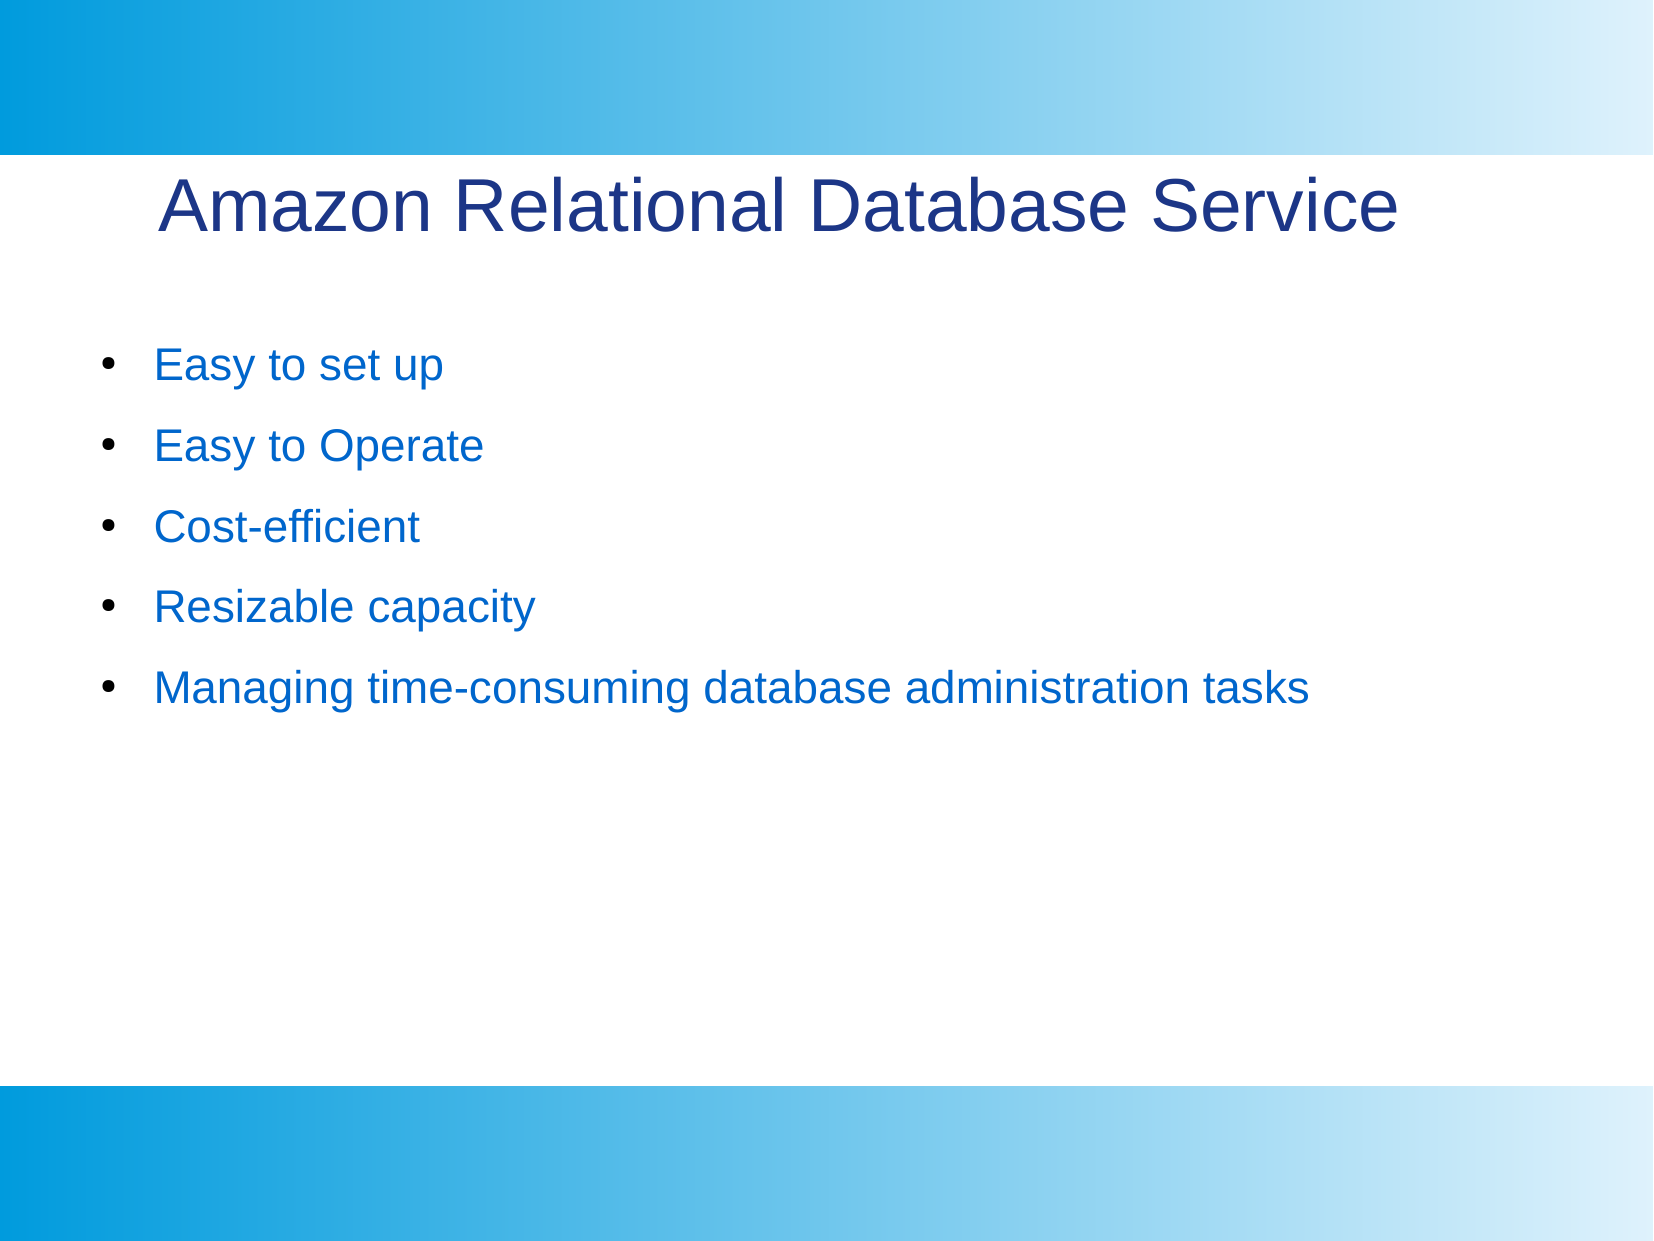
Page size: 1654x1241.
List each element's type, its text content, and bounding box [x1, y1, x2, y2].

list Easy to set up Easy to Operate Cost-efficient Resizable capacity Managing time-consuming database administration tasks [82, 258, 1571, 1010]
title Amazon Relational Database Service [35, 153, 1524, 259]
